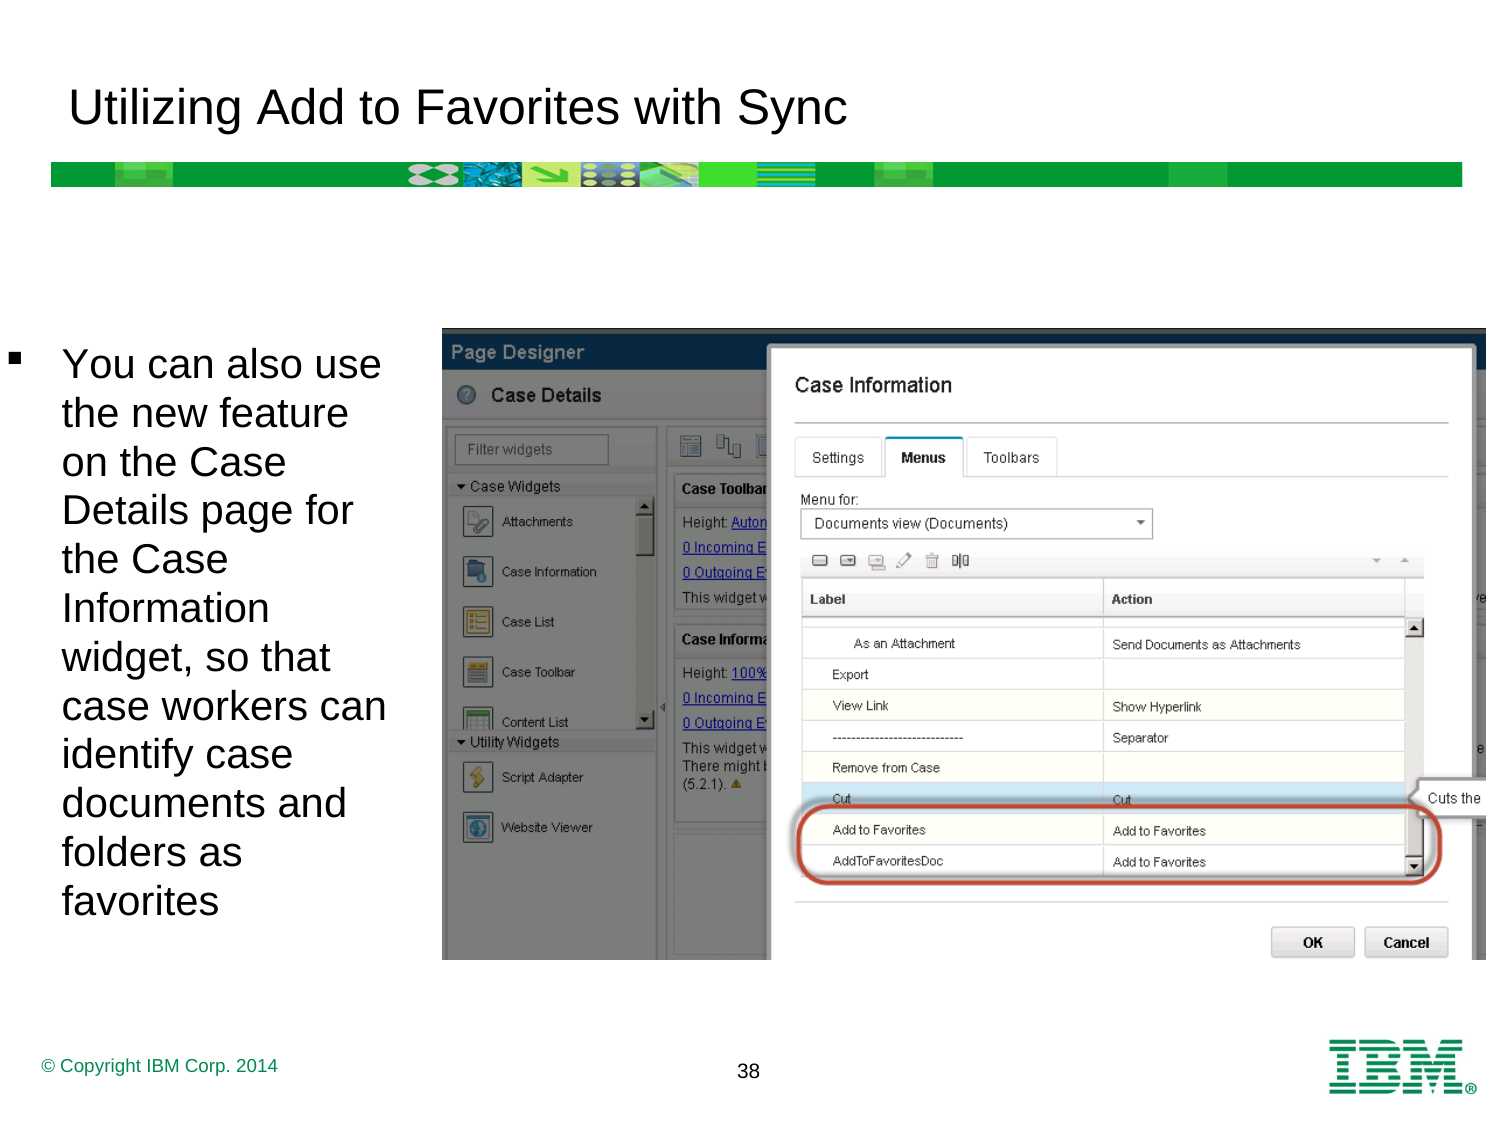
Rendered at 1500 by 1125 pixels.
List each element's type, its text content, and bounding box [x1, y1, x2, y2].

title Utilizing Add to Favorites with Sync [53, 69, 1239, 144]
picture [442, 328, 1486, 961]
picture [1327, 1037, 1479, 1096]
list You can also use the new feature on the Case Details page for the Case Information widget, so that case workers can identify case documents and folders as favorites [0, 331, 421, 1125]
picture [50, 161, 1463, 189]
